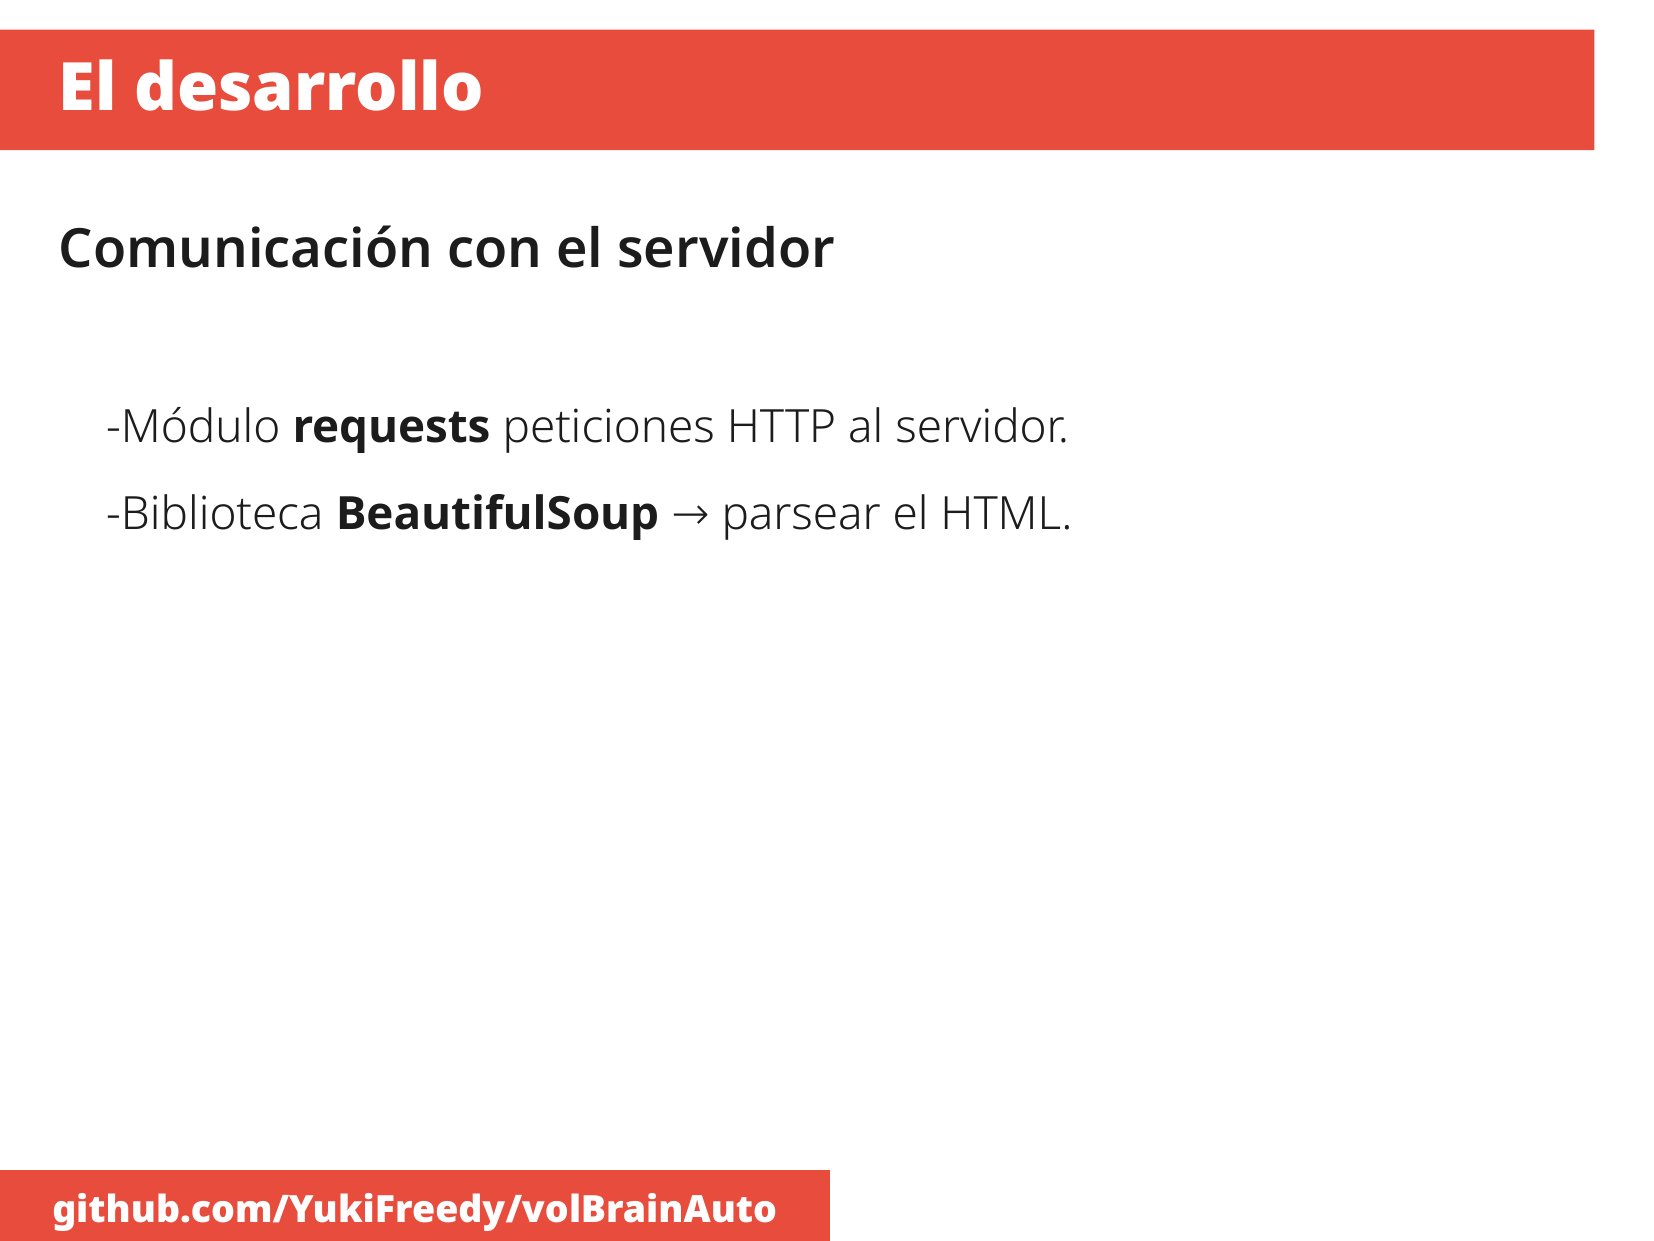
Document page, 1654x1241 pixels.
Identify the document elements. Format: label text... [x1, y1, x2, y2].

list Comunicación con el servidor -Módulo requests peticiones HTTP al servidor. -Biblioteca BeautifulSoup → parsear el HTML. [59, 210, 1565, 1171]
title El desarrollo [59, 0, 1595, 130]
